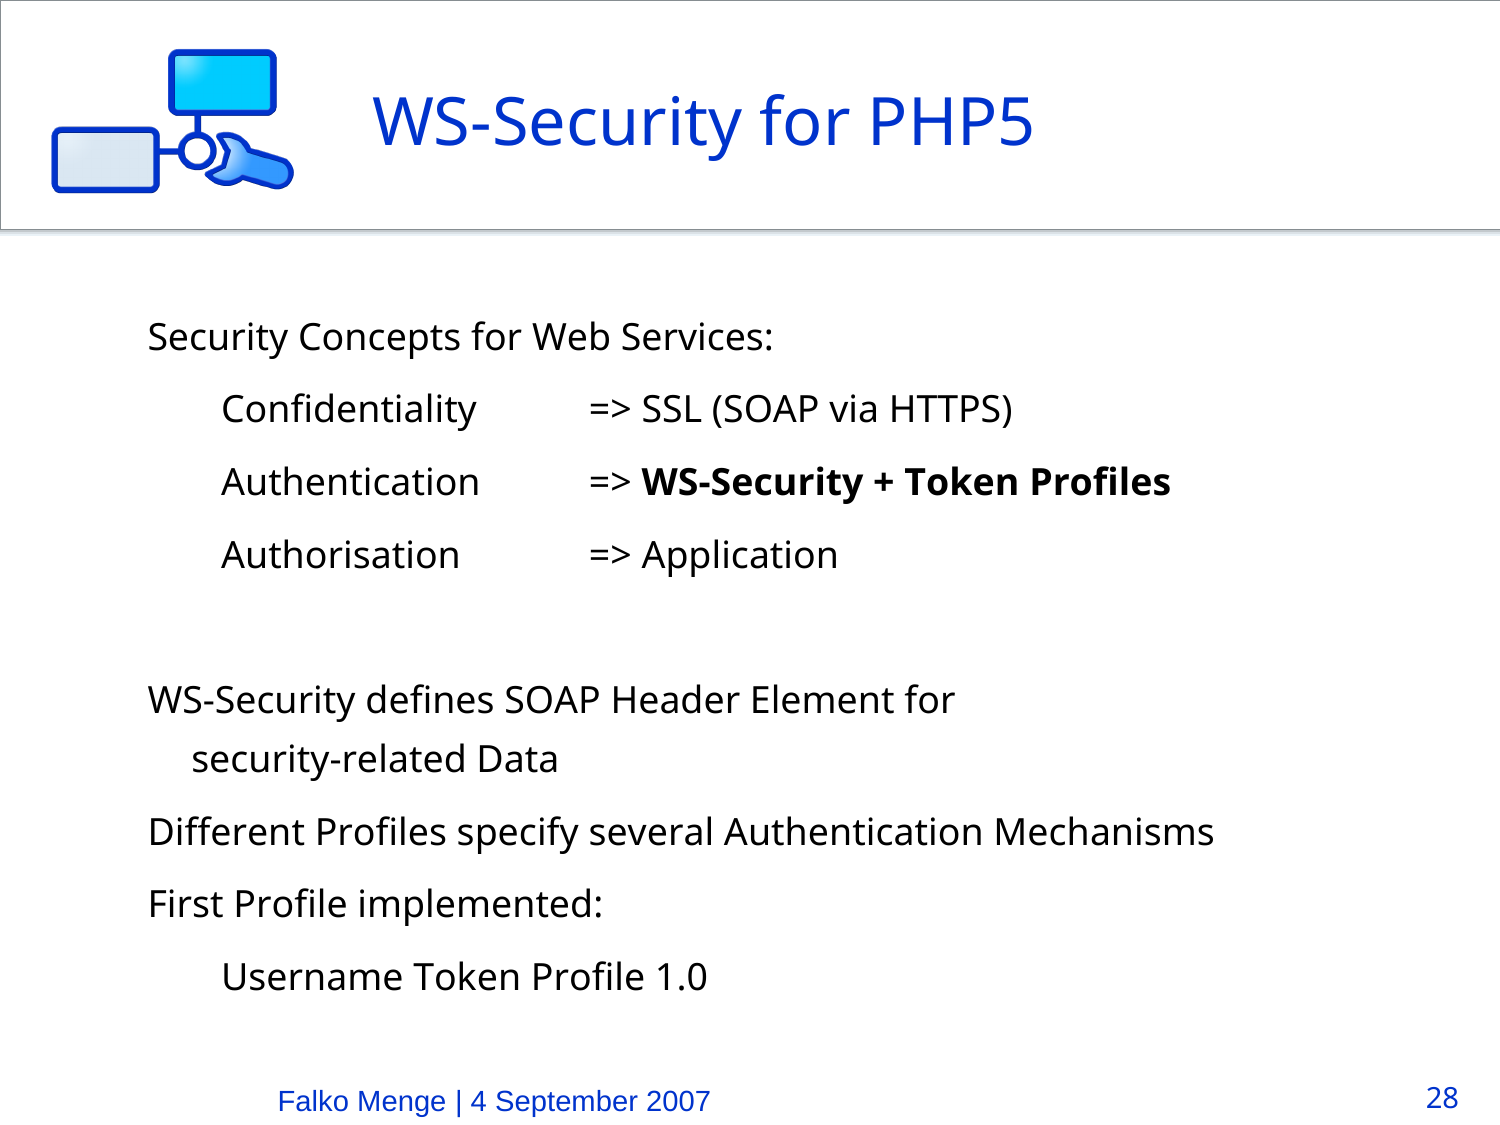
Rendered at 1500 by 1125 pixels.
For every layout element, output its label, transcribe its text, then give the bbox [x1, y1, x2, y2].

picture [8, 19, 310, 224]
picture [0, 230, 1500, 236]
title WS-Security for PHP5 [372, 19, 1500, 221]
list Security Concepts for Web Services: Confidentiality => SSL (SOAP via HTTPS) Authentication => WS-Security + Token Profiles Authorisation => Application WS-Security defines SOAP Header Element for security-related Data Different Profiles specify several Authentication Mechanisms First Profile implemented: Username Token Profile 1.0 [117, 302, 1459, 1071]
